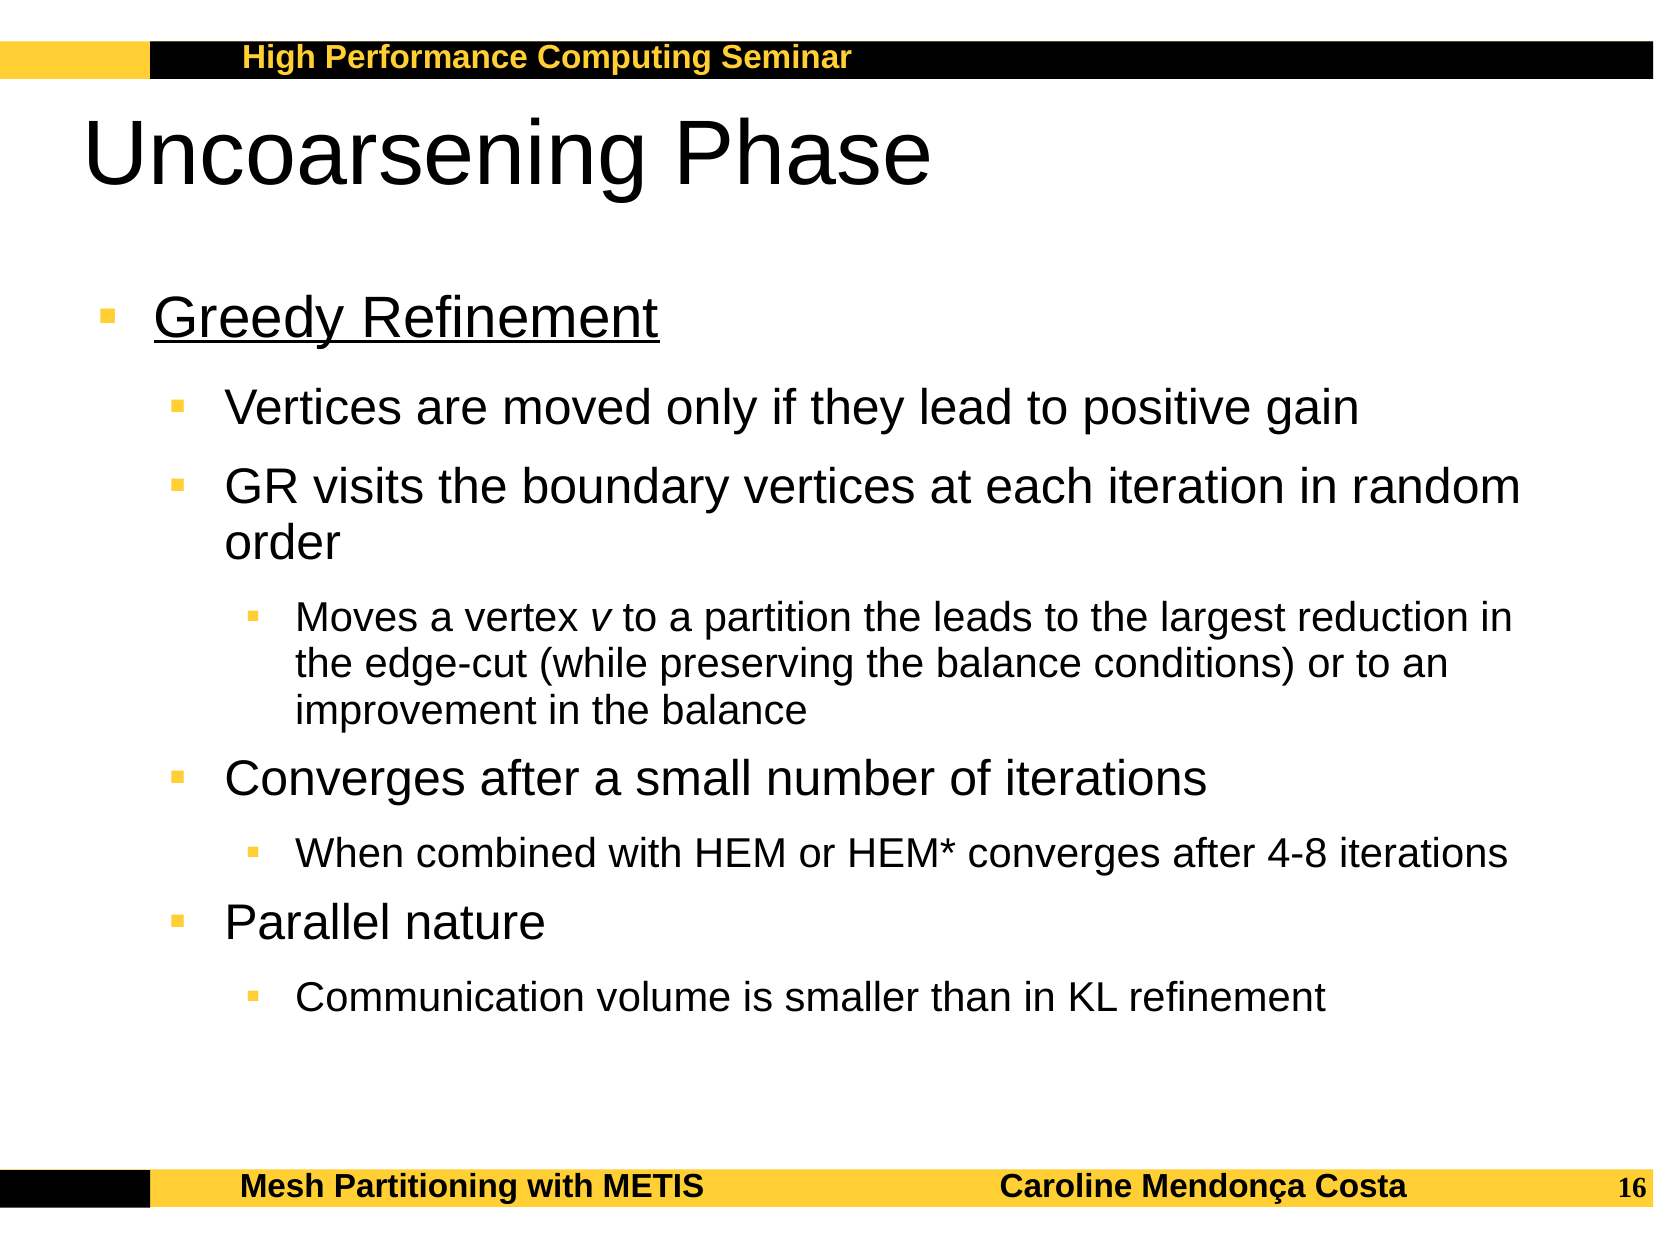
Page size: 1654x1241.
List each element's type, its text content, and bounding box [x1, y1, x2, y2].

title Uncoarsening Phase [82, 49, 1571, 257]
list Greedy Refinement Vertices are moved only if they lead to positive gain GR visits the boundary vertices at each iteration in random order Moves a vertex v to a partition the leads to the largest reduction in the edge-cut (while preserving the balance conditions) or to an improvement in the balance Converges after a small number of iterations When combined with HEM or HEM* converges after 4-8 iterations Parallel nature Communication volume is smaller than in KL refinement [82, 284, 1571, 1179]
